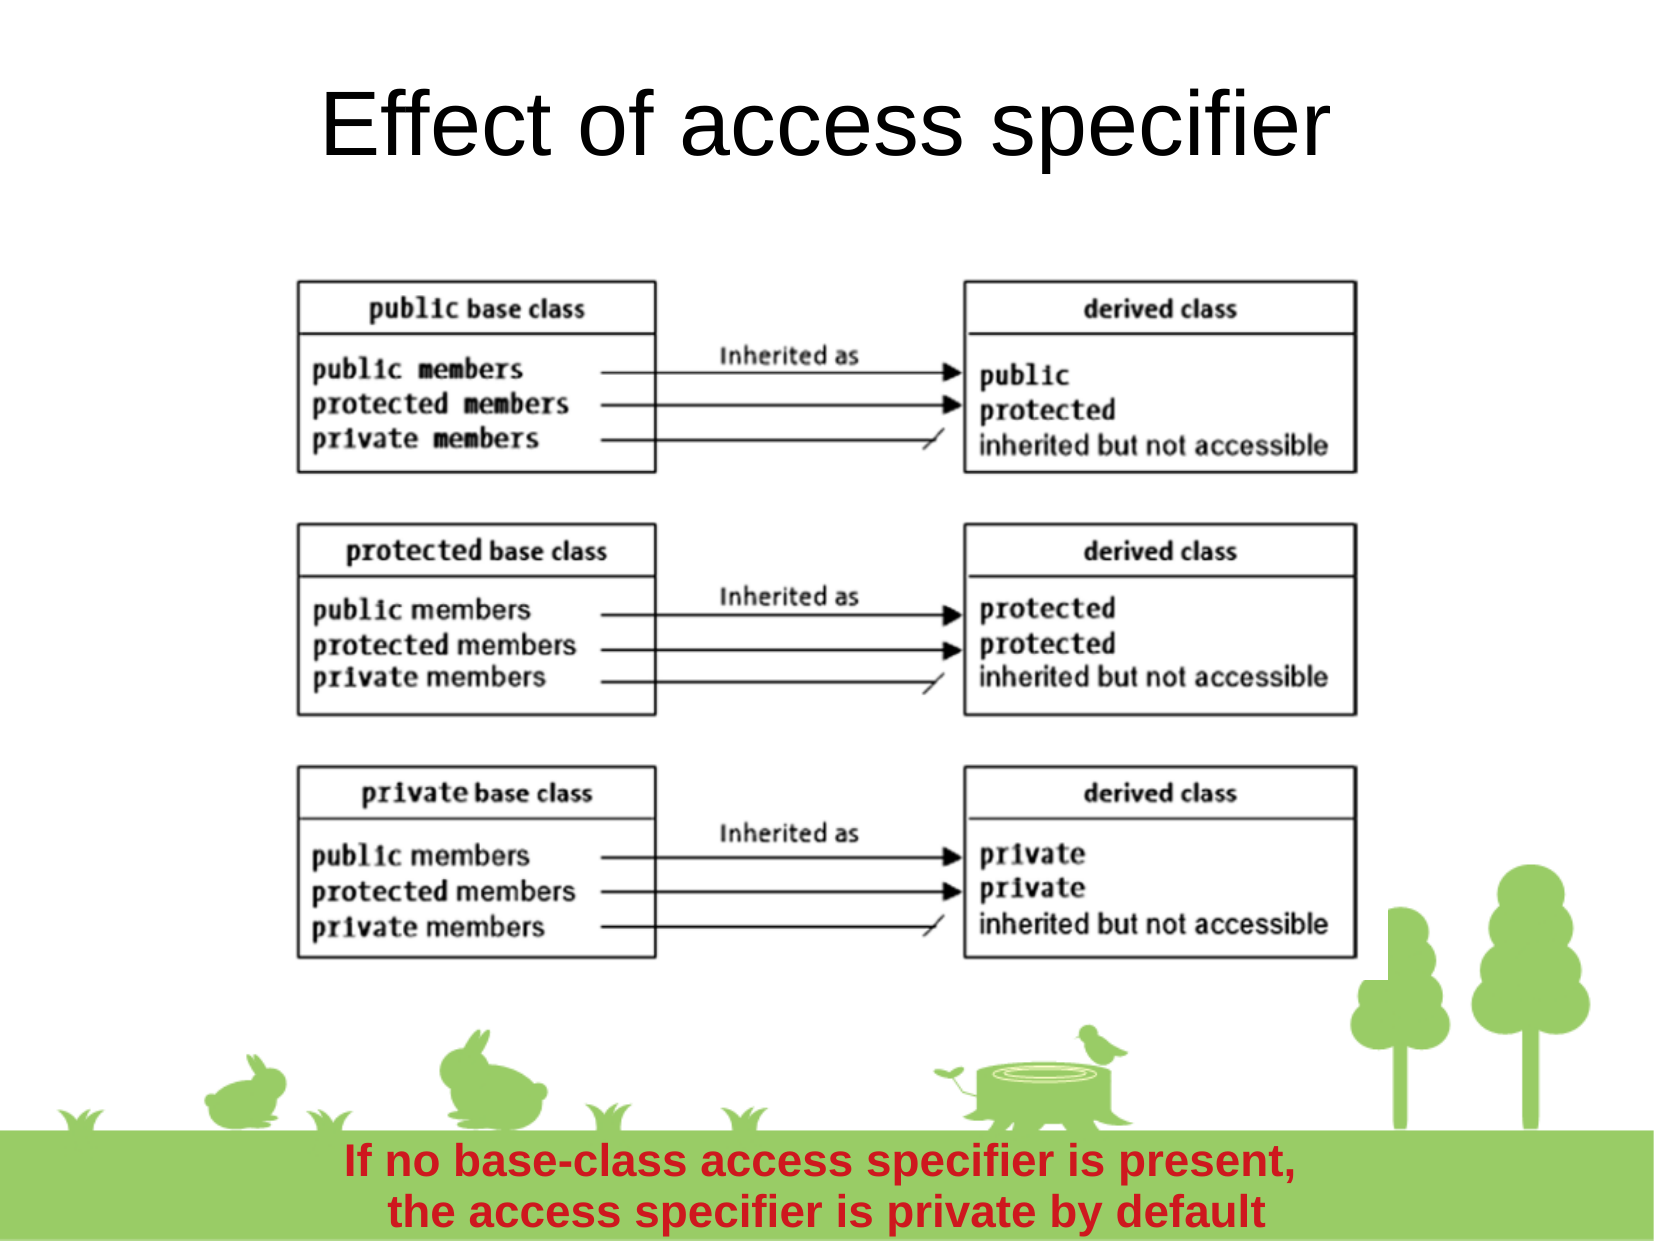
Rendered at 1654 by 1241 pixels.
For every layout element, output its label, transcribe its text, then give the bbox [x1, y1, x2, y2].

picture [0, 0, 1654, 1241]
title Effect of access specifier [82, 19, 1571, 227]
text_box If no base-class access specifier is present, the access specifier is private by default [31, 1127, 1622, 1241]
